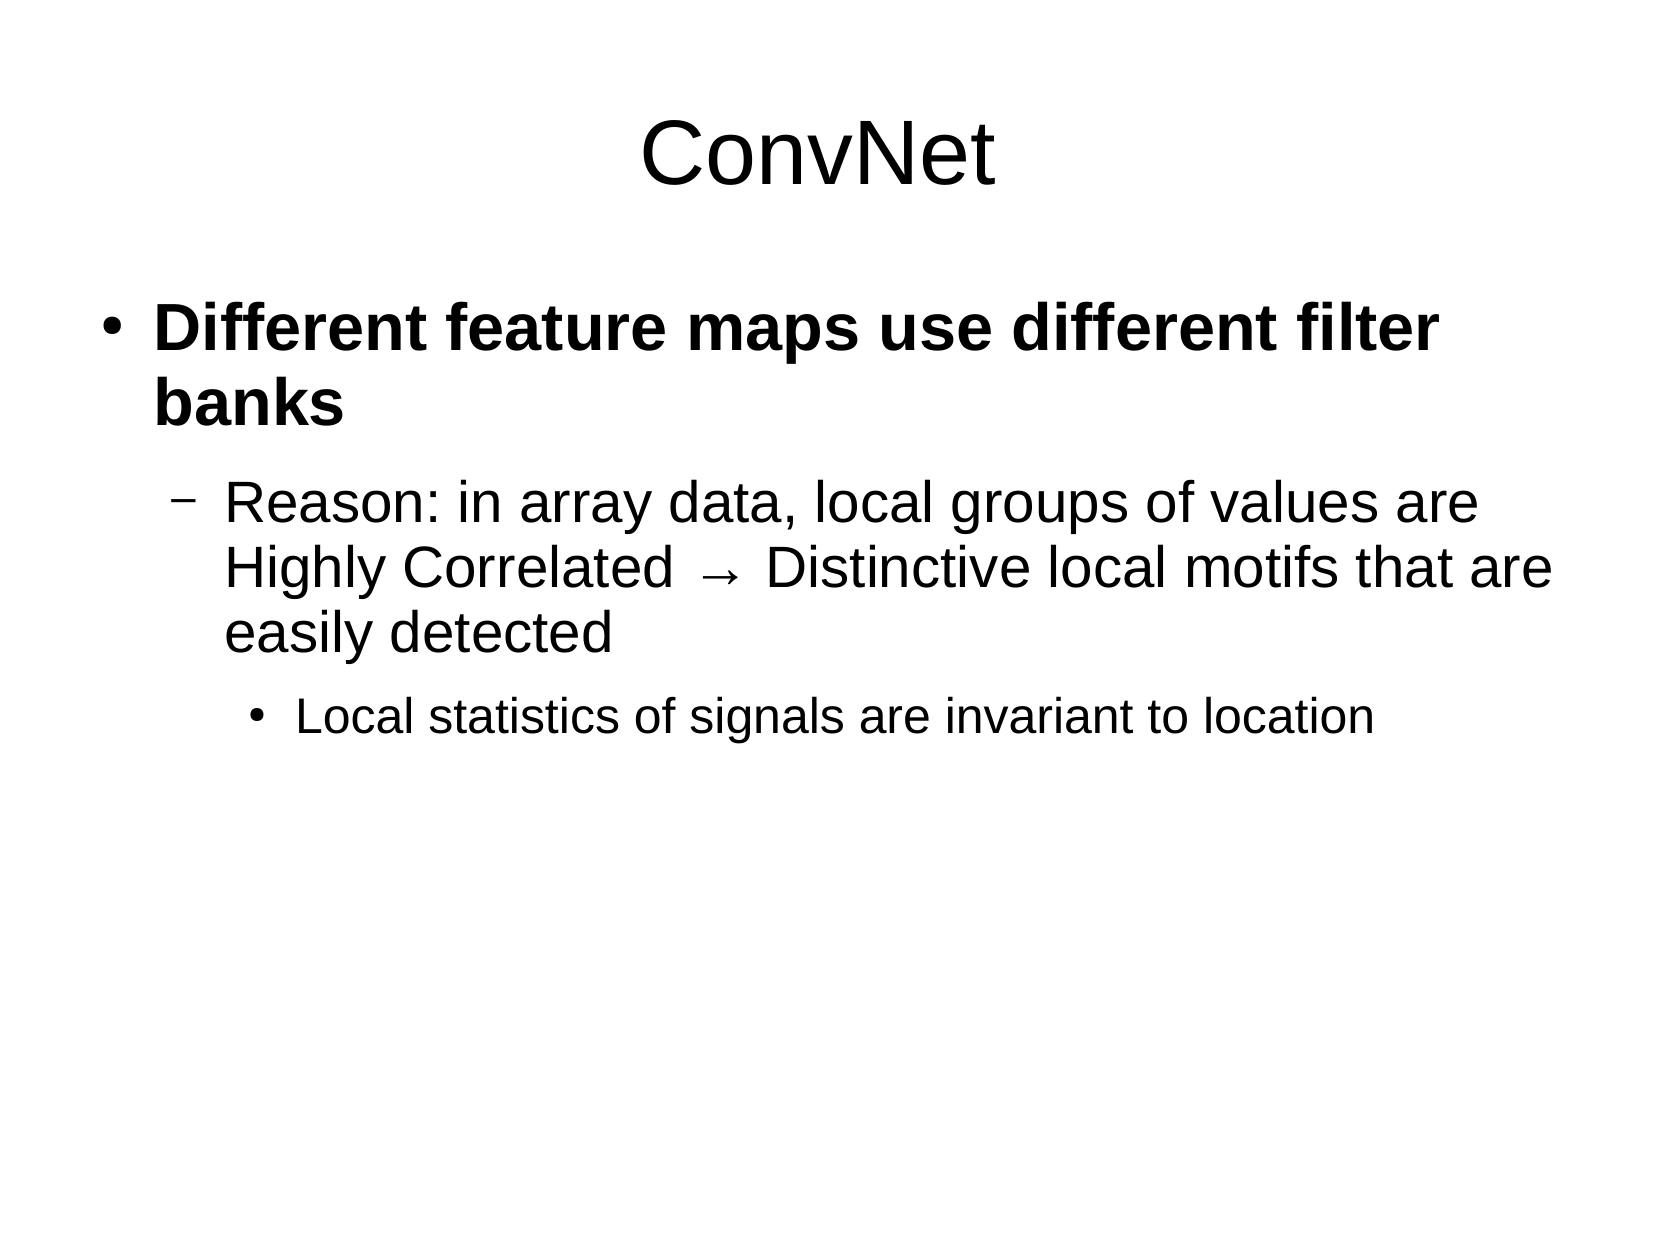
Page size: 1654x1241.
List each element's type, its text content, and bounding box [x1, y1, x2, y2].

list Different feature maps use different filter banks Reason: in array data, local groups of values are Highly Correlated → Distinctive local motifs that are easily detected Local statistics of signals are invariant to location [82, 290, 1571, 1010]
title ConvNet [82, 49, 1571, 257]
